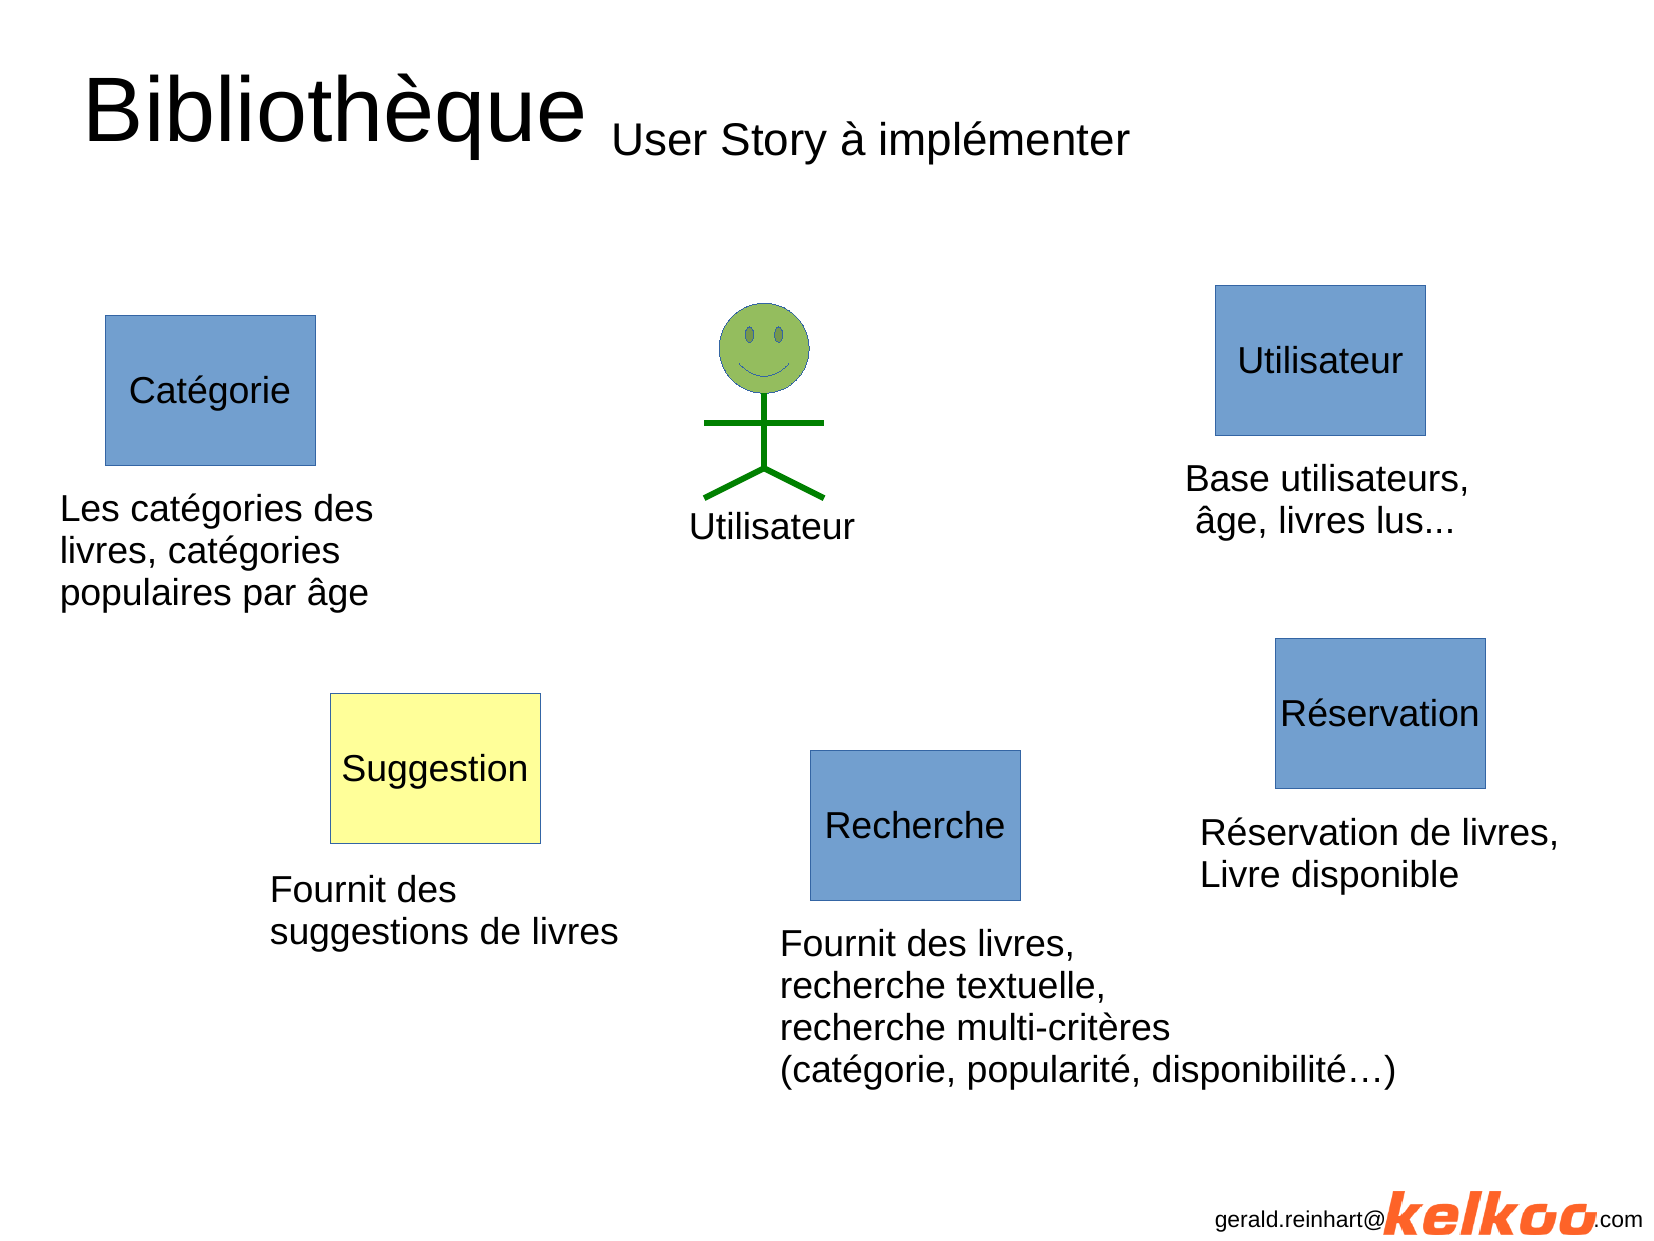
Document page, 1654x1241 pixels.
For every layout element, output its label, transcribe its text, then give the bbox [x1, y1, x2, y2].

text_box Les catégories des livres, catégories populaires par âge [45, 480, 466, 646]
text_box Réservation de livres, Livre disponible [1185, 803, 1575, 903]
text_box Base utilisateurs, âge, livres lus... [1170, 450, 1485, 571]
text_box Fournit des suggestions de livres [255, 861, 646, 961]
text_box Suggestion [330, 693, 541, 844]
text_box Utilisateur [1215, 285, 1426, 436]
title Bibliothèque [82, 5, 1571, 213]
text_box Utilisateur [674, 498, 871, 556]
text_box Recherche [810, 750, 1021, 901]
text_box Fournit des livres, recherche textuelle, recherche multi-critères (catégorie, popularité, disponibilité…) [765, 915, 1412, 1098]
picture [1383, 1191, 1597, 1199]
text_box Réservation [1275, 638, 1486, 789]
text_box [719, 303, 810, 394]
text_box User Story à implémenter [596, 106, 1146, 173]
text_box gerald.reinhart@ .com [1193, 1199, 1654, 1241]
text_box Catégorie [105, 315, 316, 466]
